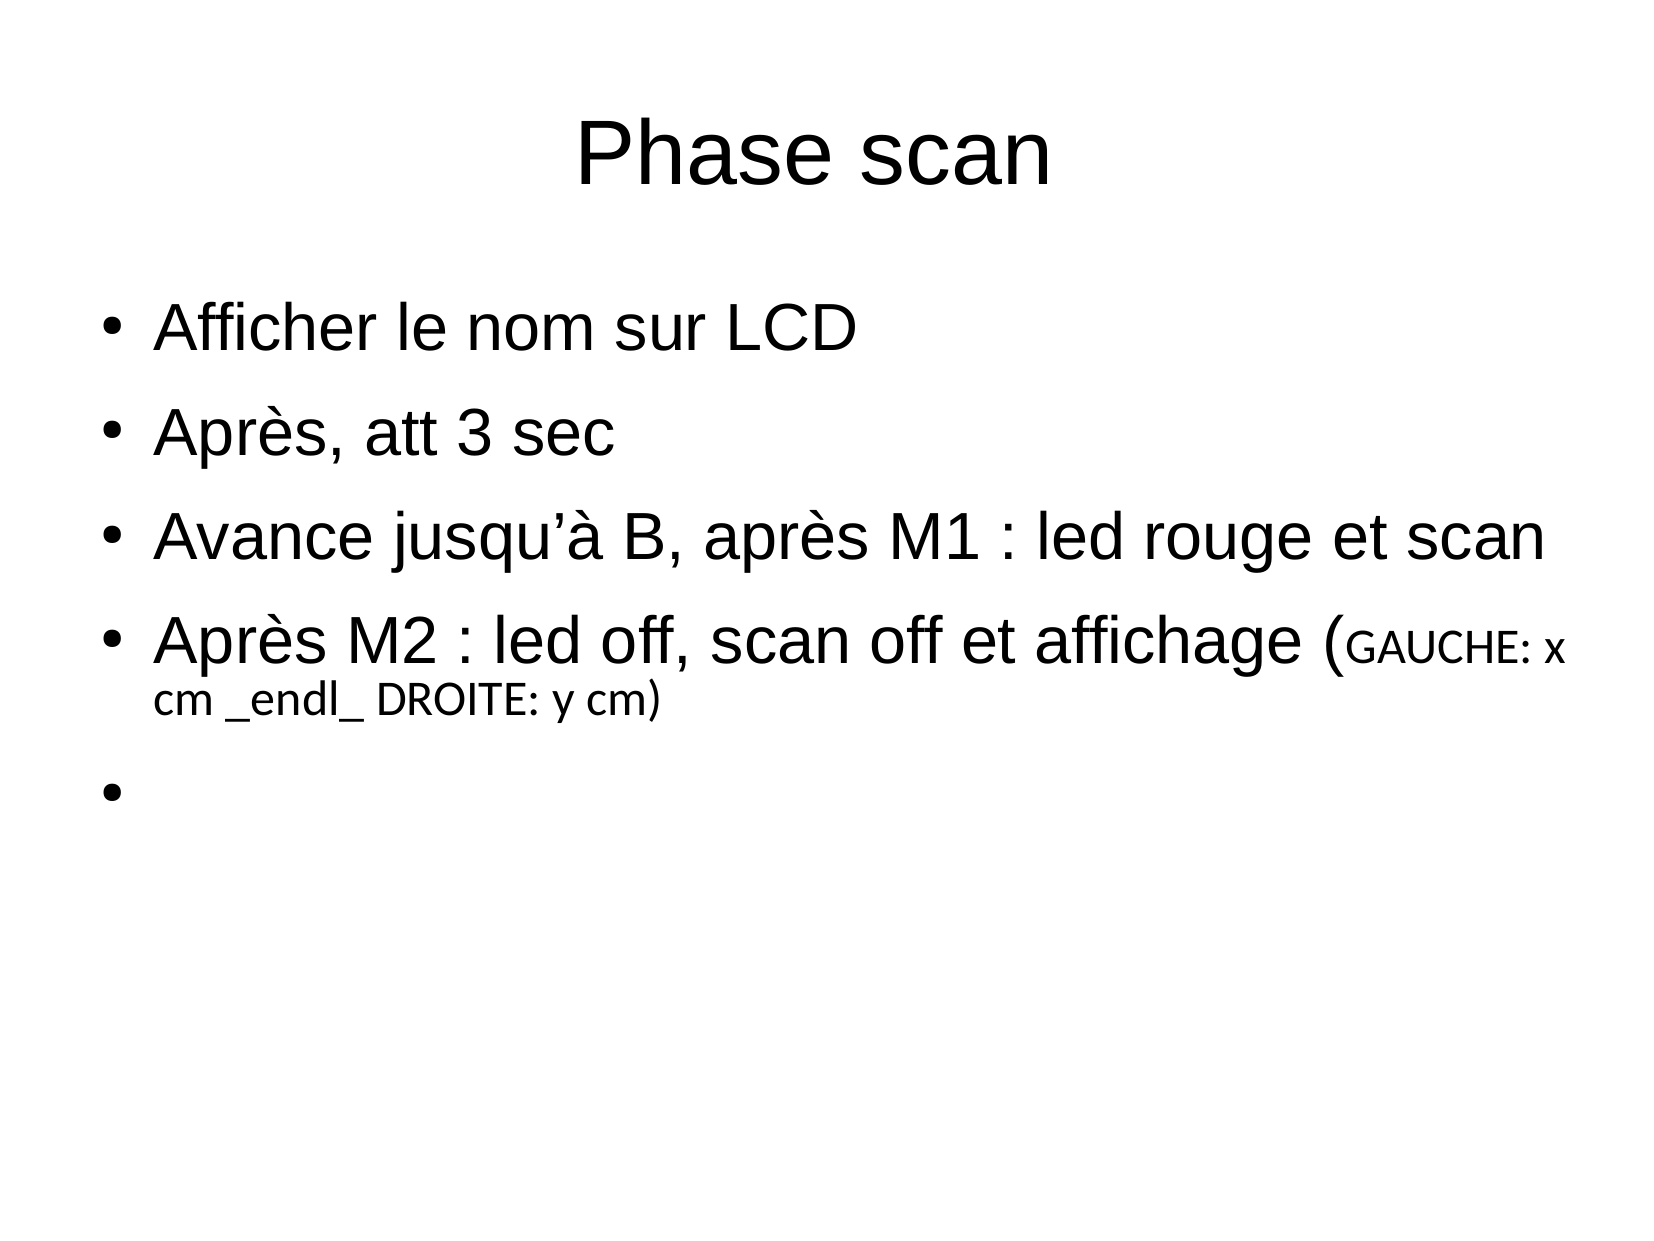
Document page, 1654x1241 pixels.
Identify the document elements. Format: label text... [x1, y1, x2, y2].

title Phase scan [82, 49, 1571, 257]
list Afficher le nom sur LCD Après, att 3 sec Avance jusqu’à B, après M1 : led rouge et scan Après M2 : led off, scan off et affichage (GAUCHE: x cm _endl_ DROITE: y cm) [82, 290, 1571, 1010]
